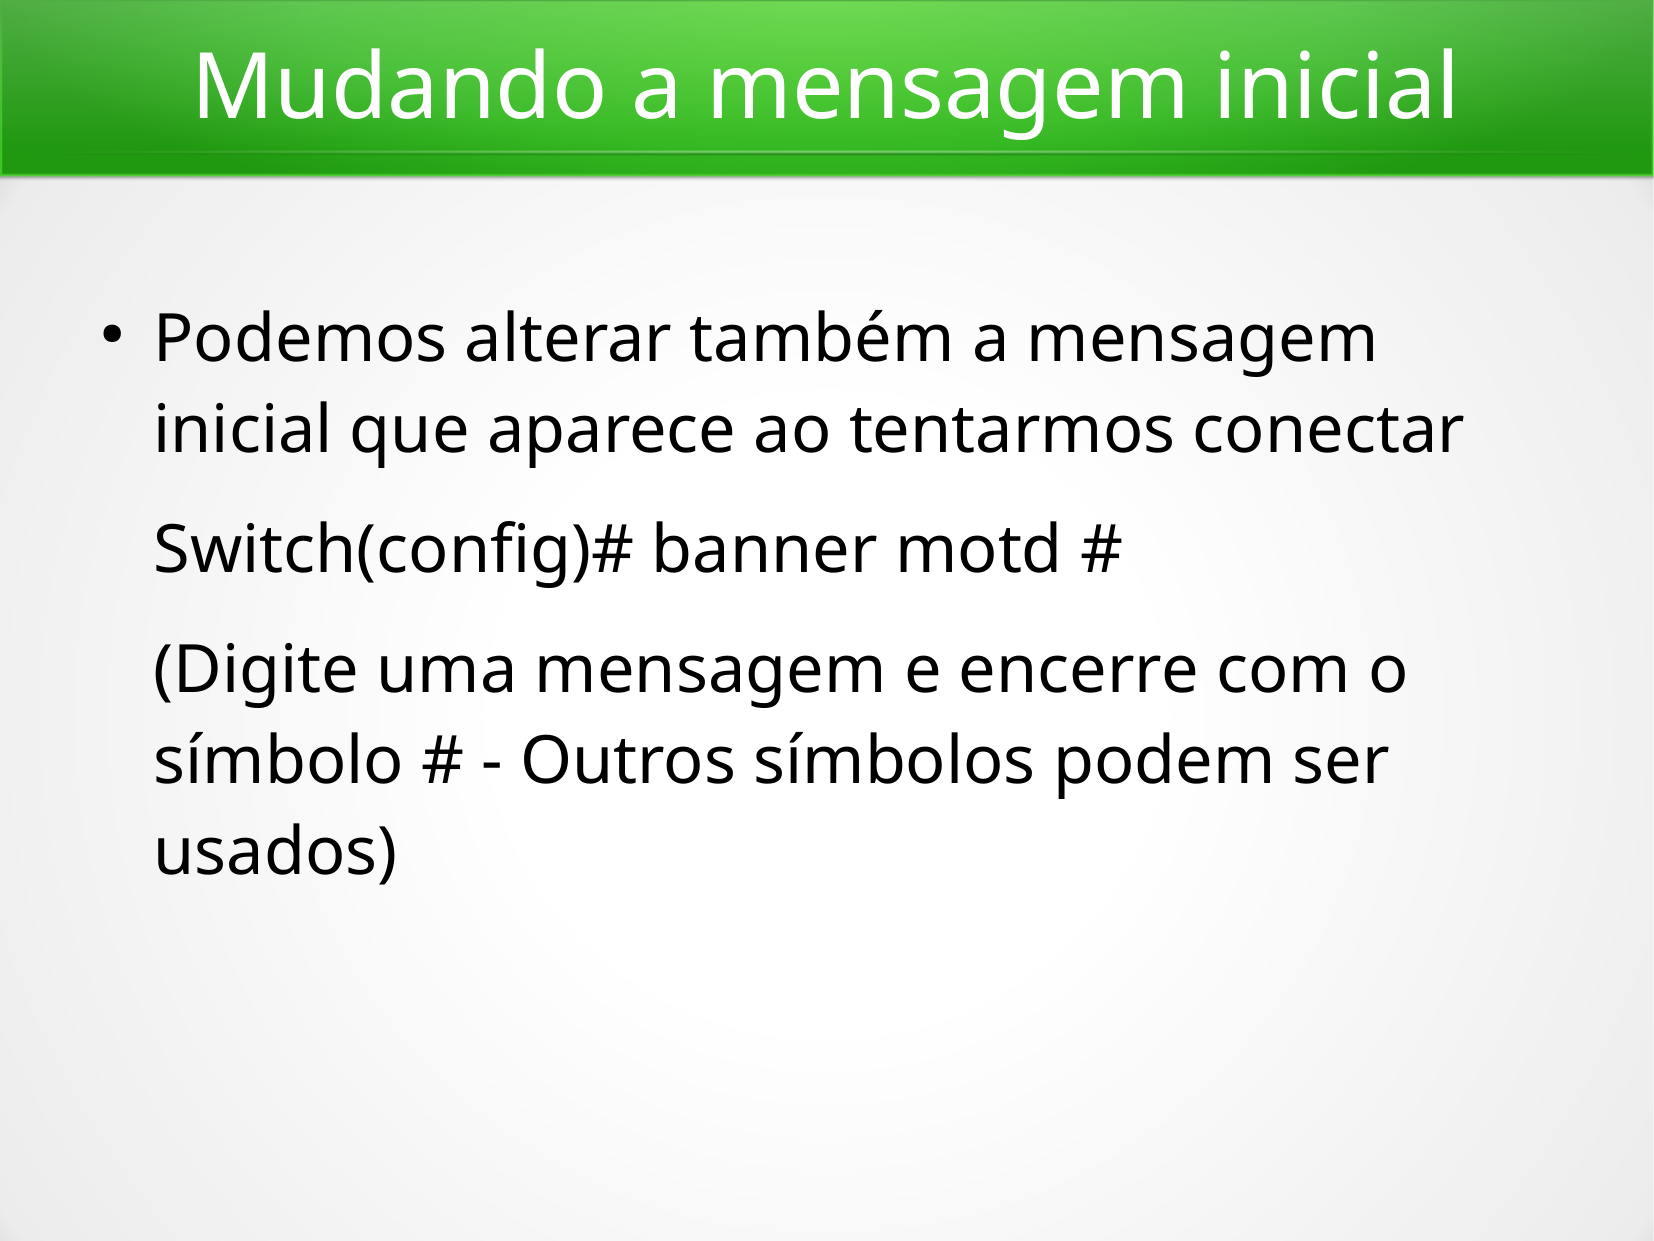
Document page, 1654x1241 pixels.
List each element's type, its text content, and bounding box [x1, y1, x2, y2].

picture [0, 0, 1654, 1241]
title Mudando a mensagem inicial [82, 11, 1571, 154]
list Podemos alterar também a mensagem inicial que aparece ao tentarmos conectar Switch(config)# banner motd # (Digite uma mensagem e encerre com o símbolo # - Outros símbolos podem ser usados) [82, 290, 1571, 1010]
